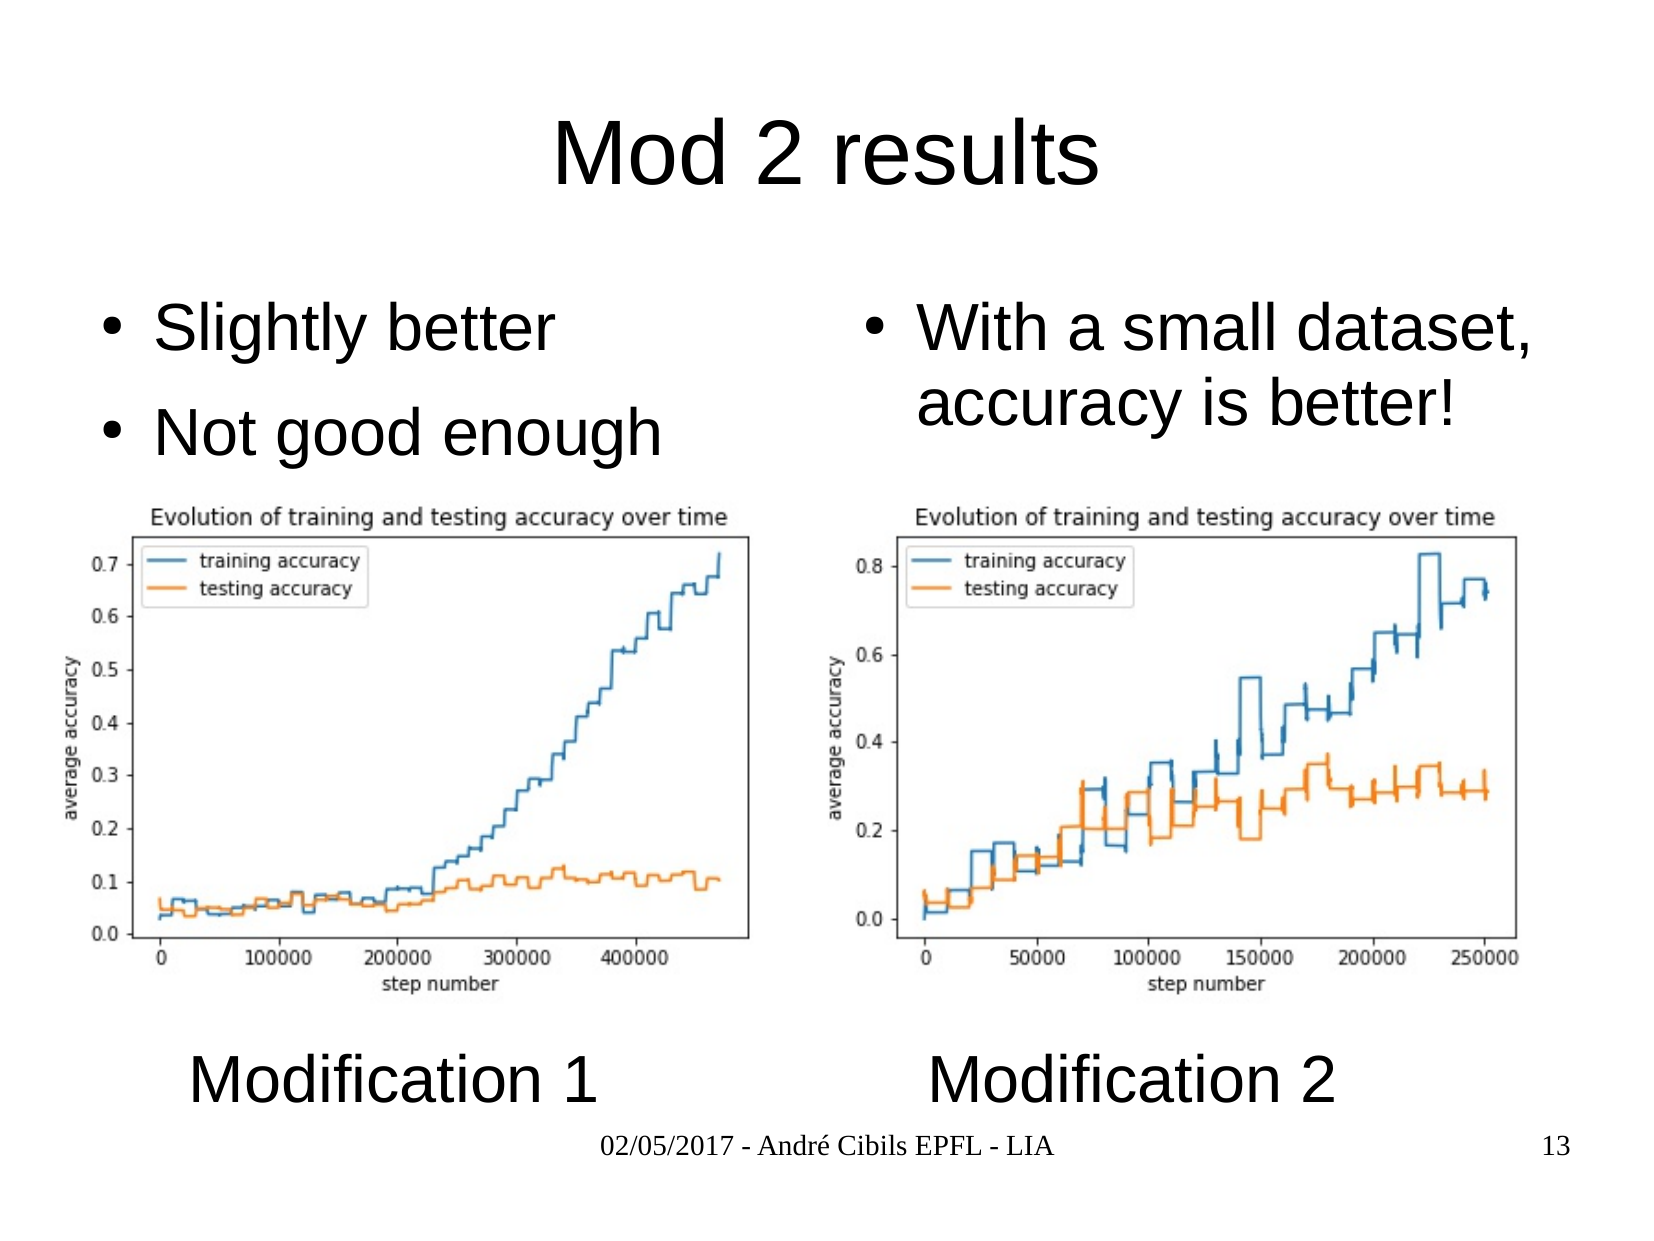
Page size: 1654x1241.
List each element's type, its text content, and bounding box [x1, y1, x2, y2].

list Slightly better Not good enough [82, 1004, 809, 1109]
list Modification 2 [856, 1041, 1583, 1123]
list With a small dataset, accuracy is better! [845, 290, 1572, 472]
list Modification 1 [118, 1041, 845, 1123]
title Mod 2 results [82, 49, 1571, 257]
picture [33, 472, 1595, 1004]
list With a small dataset, accuracy is better! [845, 1004, 1572, 1109]
list Slightly better Not good enough [82, 290, 809, 472]
